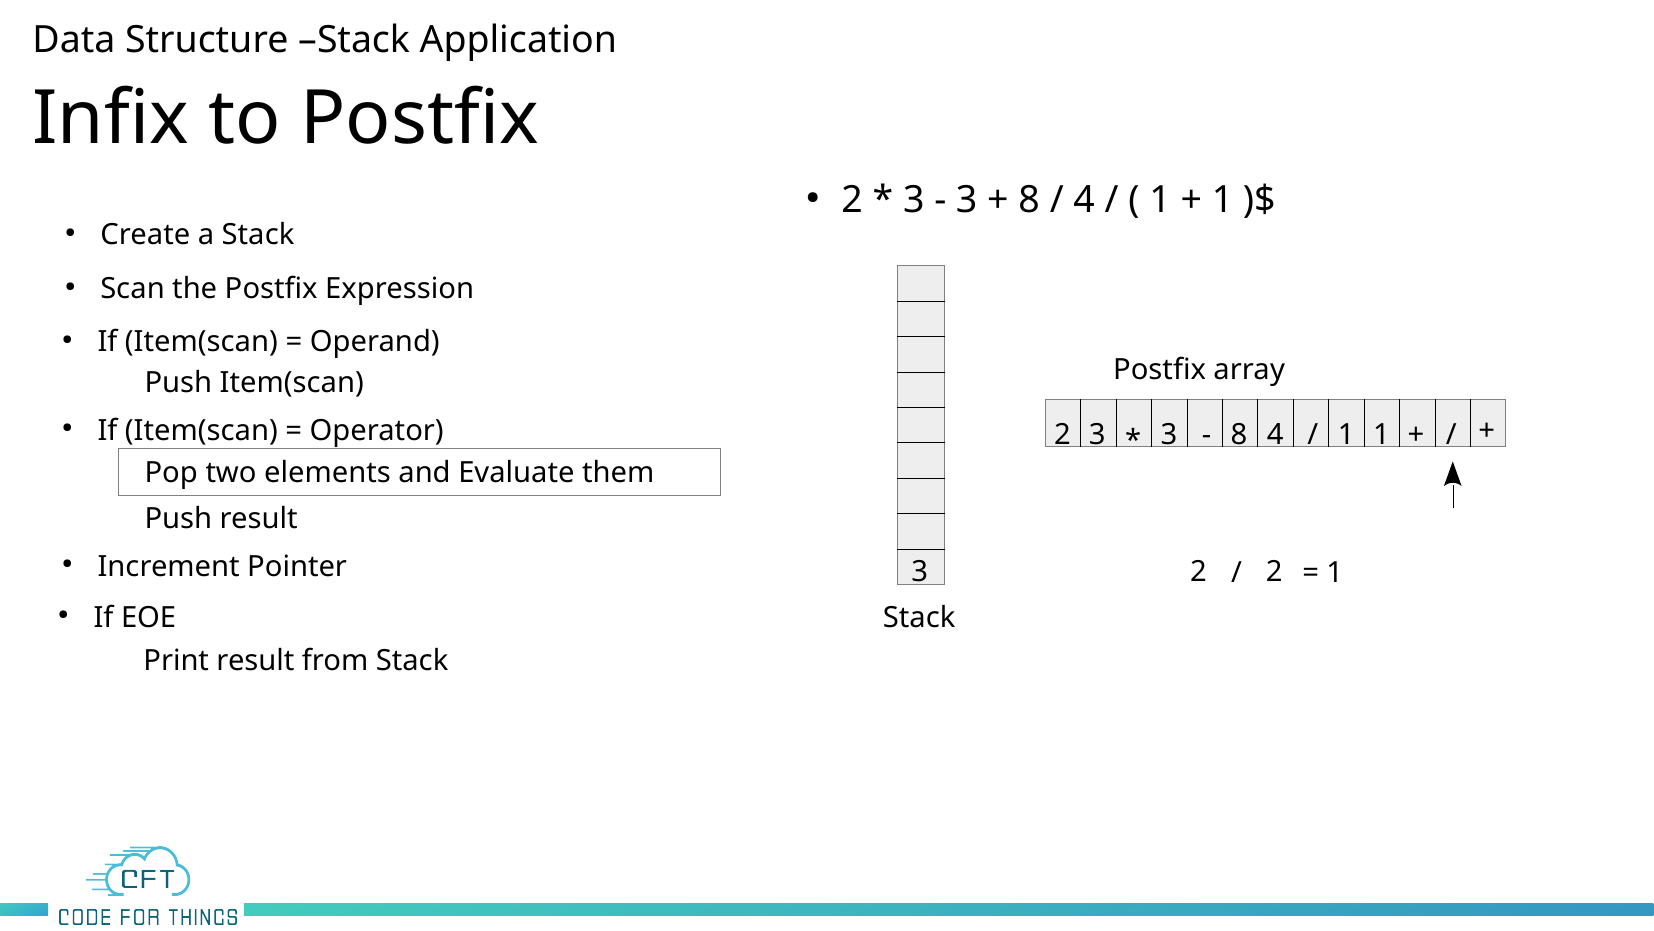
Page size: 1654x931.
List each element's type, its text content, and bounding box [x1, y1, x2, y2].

text_box 3 [896, 543, 945, 593]
text_box 1 [1341, 405, 1372, 455]
text_box Pop two elements and Evaluate them [94, 443, 709, 502]
text_box [1152, 399, 1187, 405]
text_box = 1 [1287, 543, 1382, 593]
text_box [1188, 399, 1222, 405]
text_box / [1292, 405, 1341, 455]
text_box [897, 265, 945, 301]
text_box [897, 302, 945, 336]
text_box 2 [1256, 543, 1287, 593]
text_box [897, 373, 945, 407]
text_box Push result [94, 490, 426, 550]
text_box If (Item(scan) = Operator) [47, 401, 496, 461]
text_box [1365, 399, 1399, 405]
text_box If (Item(scan) = Operand) [47, 312, 491, 373]
text_box Increment Pointer [47, 537, 621, 597]
text_box / [1216, 543, 1256, 593]
text_box Scan the Postfix Expression [50, 259, 537, 319]
text_box Create a Stack [50, 206, 355, 266]
text_box [1258, 399, 1293, 405]
text_box 2 [1175, 543, 1216, 593]
text_box Push Item(scan) [94, 373, 426, 401]
text_box [1223, 399, 1257, 405]
text_box [1294, 399, 1328, 405]
text_box 1 [1372, 405, 1407, 455]
text_box [709, 448, 721, 496]
text_box [1436, 399, 1470, 405]
text_box [897, 408, 945, 442]
text_box [1329, 399, 1364, 405]
text_box [1400, 399, 1435, 405]
picture [59, 846, 237, 925]
text_box [897, 479, 945, 513]
text_box 8 [1236, 405, 1252, 455]
text_box 3 [1074, 405, 1123, 455]
text_box [897, 443, 945, 478]
text_box 4 [1252, 405, 1292, 455]
text_box Stack [868, 588, 979, 638]
text_box 2 * 3 - 3 + 8 / 4 / ( 1 + 1 )$ [791, 165, 1377, 225]
text_box If EOE [43, 588, 375, 638]
text_box * [1110, 411, 1159, 461]
text_box + [1463, 401, 1518, 451]
text_box [1117, 399, 1151, 411]
text_box 3 [1145, 405, 1187, 455]
text_box [897, 514, 945, 543]
text_box [897, 337, 945, 372]
text_box Print result from Stack [93, 631, 615, 691]
text_box - [1187, 405, 1236, 455]
text_box + [1407, 405, 1431, 455]
text_box [1081, 399, 1116, 405]
text_box 2 [1039, 405, 1074, 455]
text_box [1045, 399, 1080, 405]
text_box Postfix array [1098, 340, 1312, 390]
title Data Structure –Stack Application Infix to Postfix [32, 12, 1536, 166]
text_box / [1431, 405, 1471, 455]
